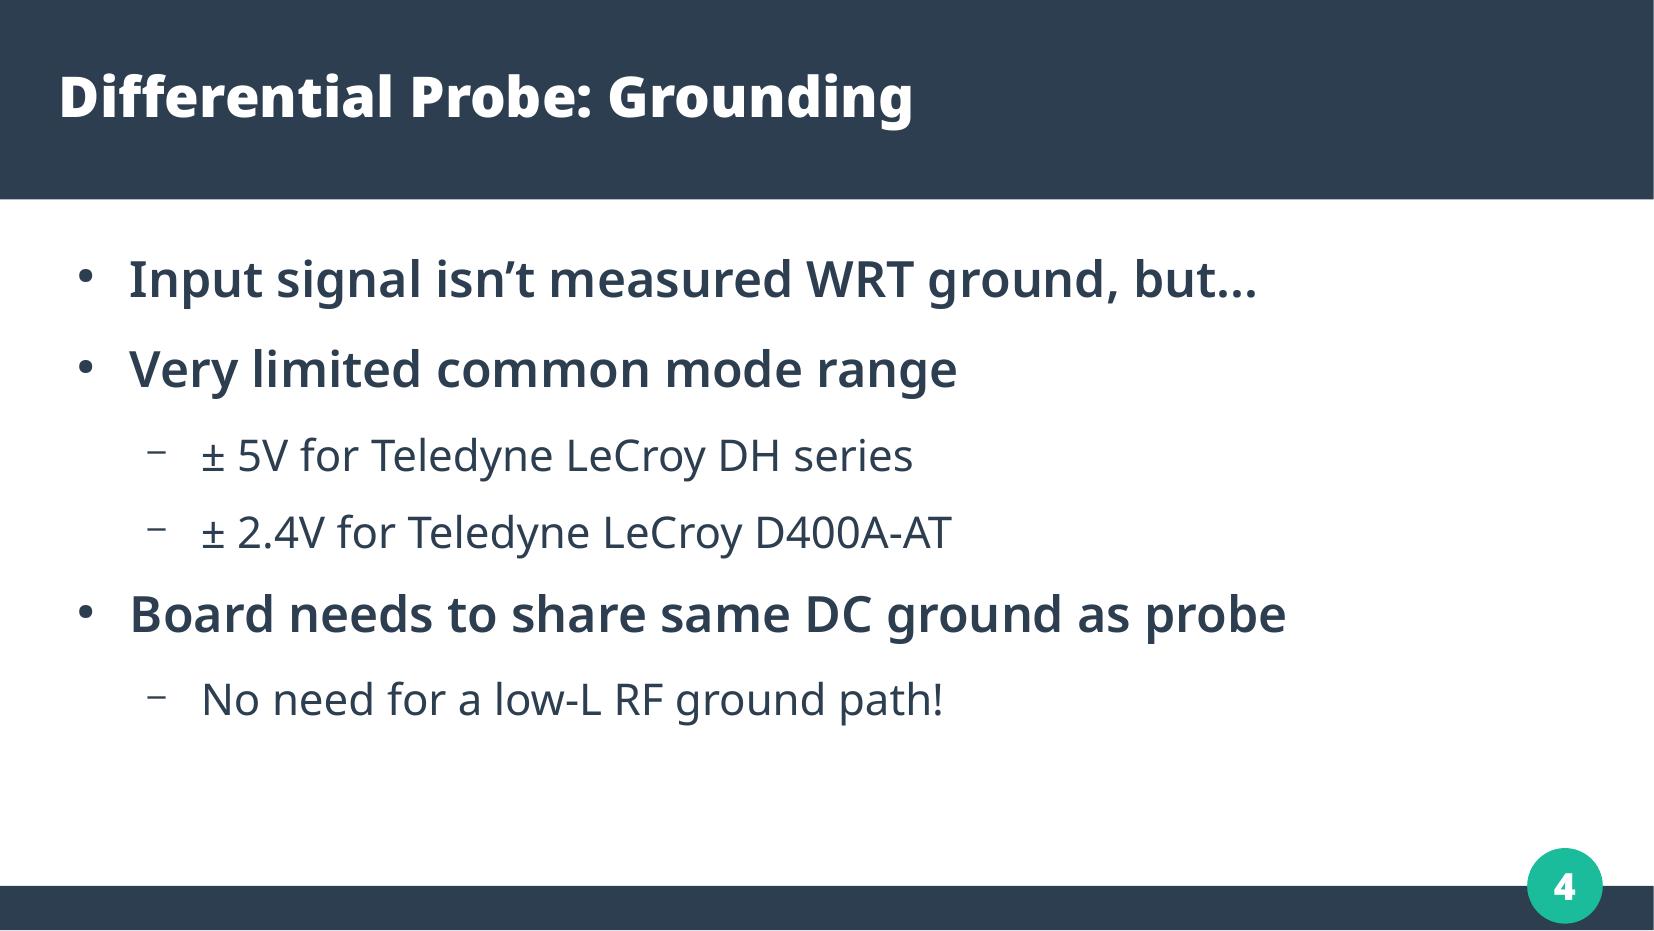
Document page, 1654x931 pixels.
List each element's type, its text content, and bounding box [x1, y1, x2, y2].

list Input signal isn’t measured WRT ground, but... Very limited common mode range ± 5V for Teledyne LeCroy DH series ± 2.4V for Teledyne LeCroy D400A-AT Board needs to share same DC ground as probe No need for a low-L RF ground path! [59, 243, 1595, 864]
title Differential Probe: Grounding [59, 37, 1595, 155]
